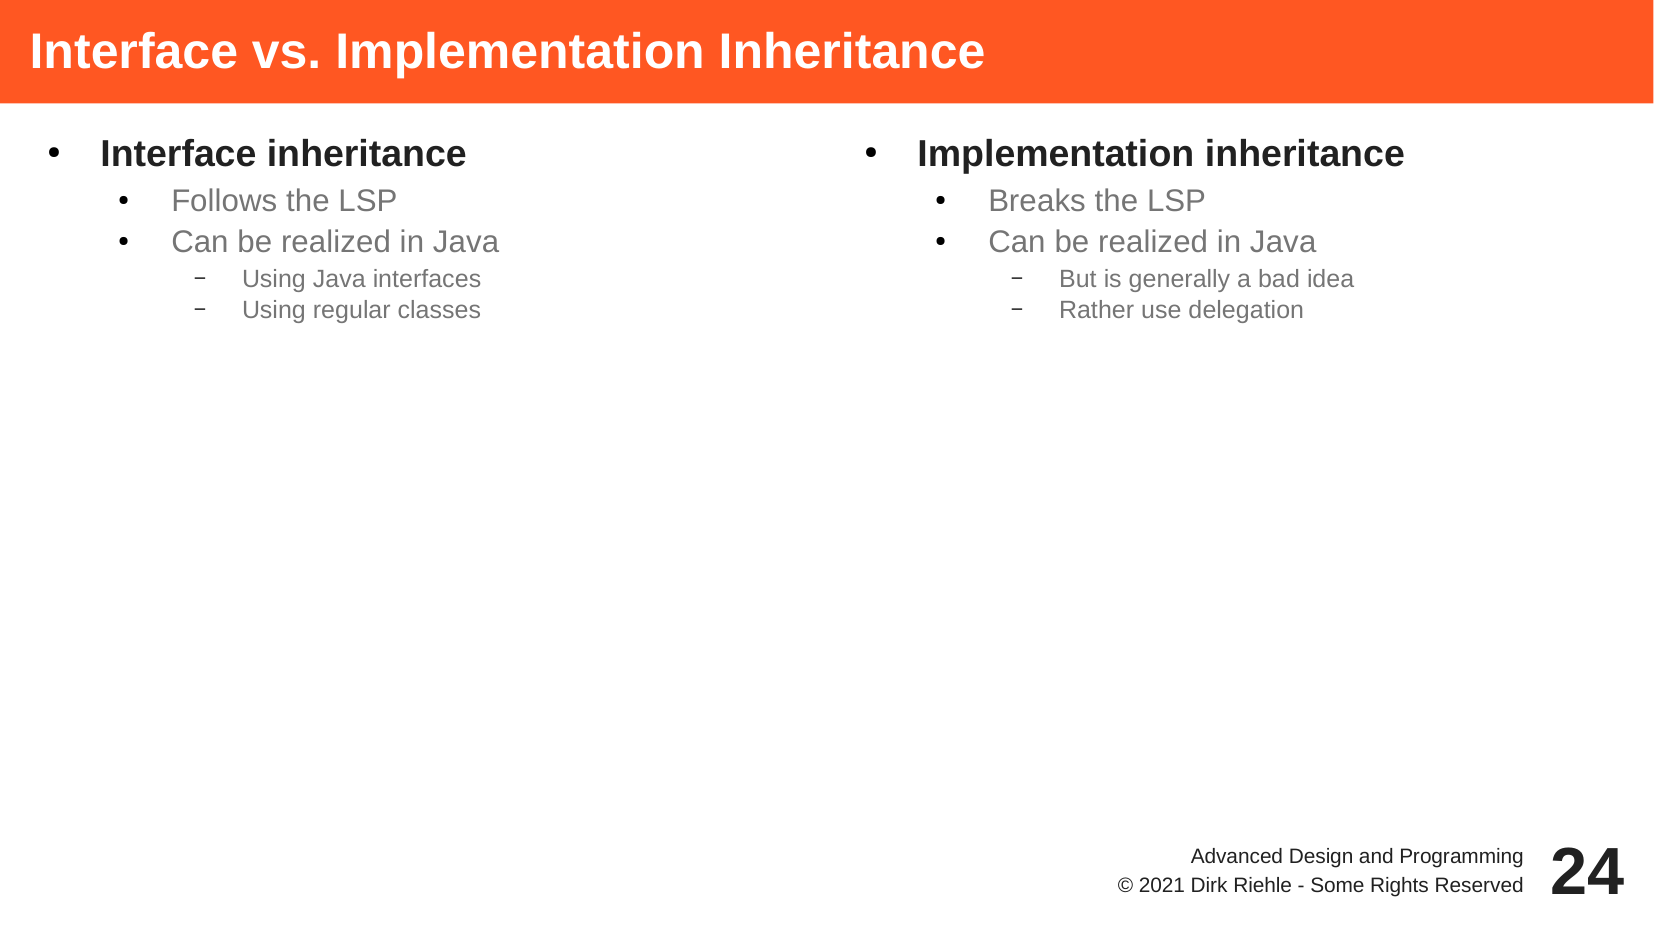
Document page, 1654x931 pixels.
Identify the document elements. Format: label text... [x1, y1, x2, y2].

list Implementation inheritance Breaks the LSP Can be realized in Java But is generally a bad idea Rather use delegation [846, 132, 1625, 813]
title Interface vs. Implementation Inheritance [0, 0, 1654, 104]
list Interface inheritance Follows the LSP Can be realized in Java Using Java interfaces Using regular classes [29, 132, 808, 813]
